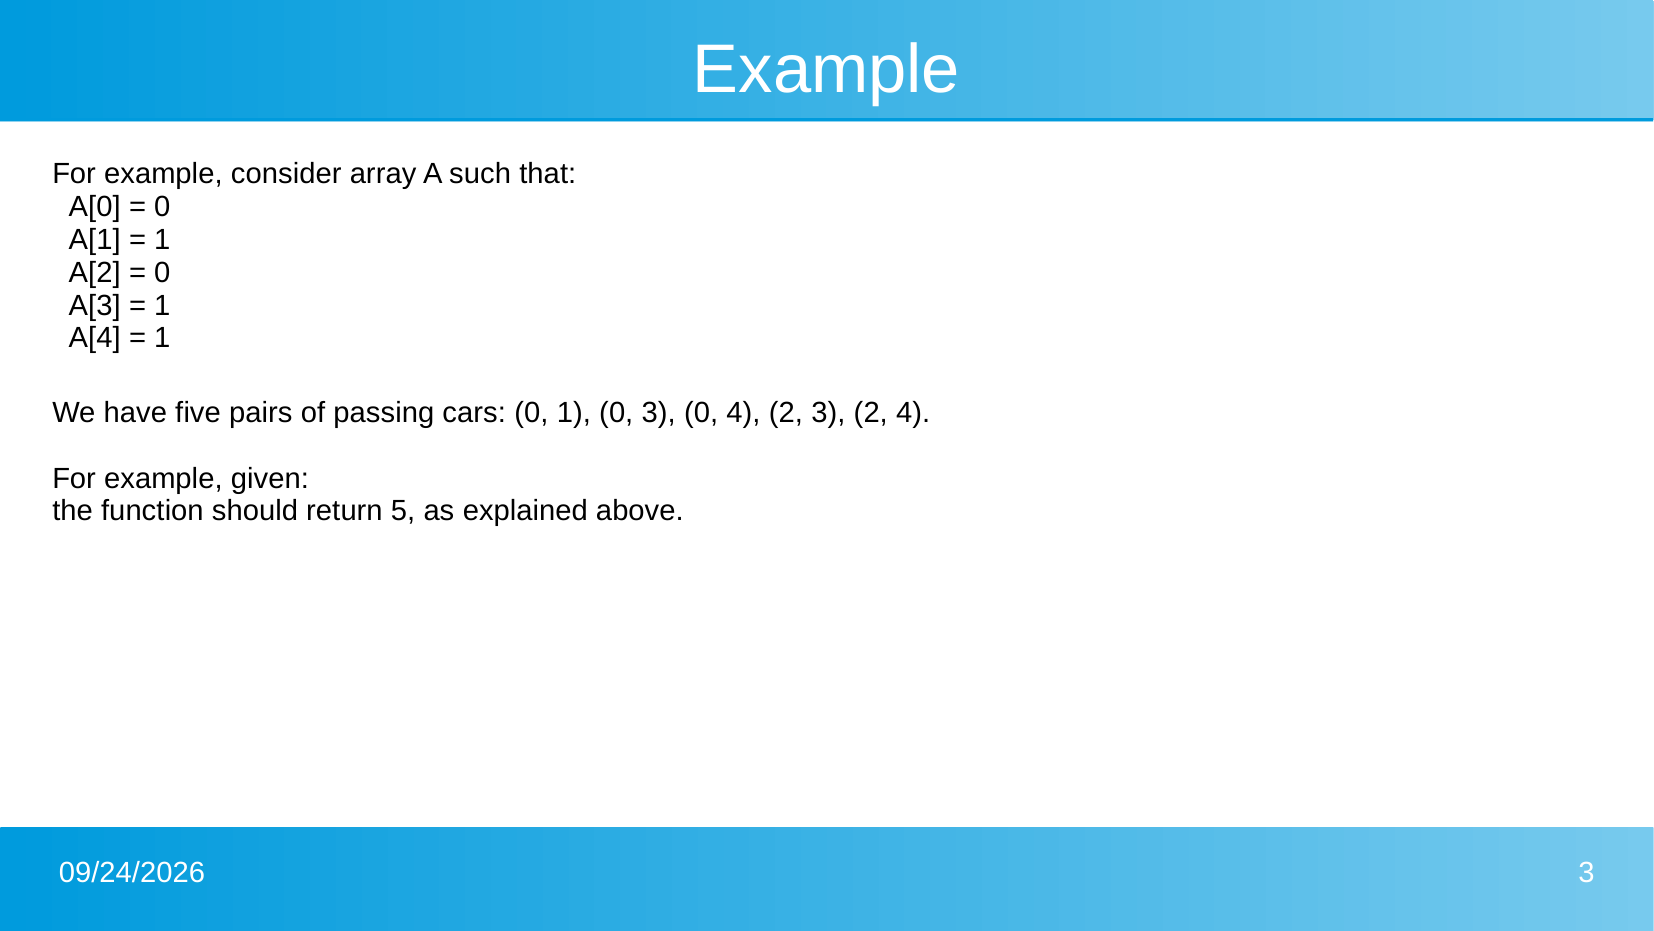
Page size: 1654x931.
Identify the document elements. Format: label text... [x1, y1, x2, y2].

text_box For example, consider array A such that: A[0] = 0 A[1] = 1 A[2] = 0 A[3] = 1 A[4] = 1 We have five pairs of passing cars: (0, 1), (0, 3), (0, 4), (2, 3), (2, 4). For example, given: the function should return 5, as explained above. [37, 150, 1576, 788]
title Example [59, 29, 1595, 108]
